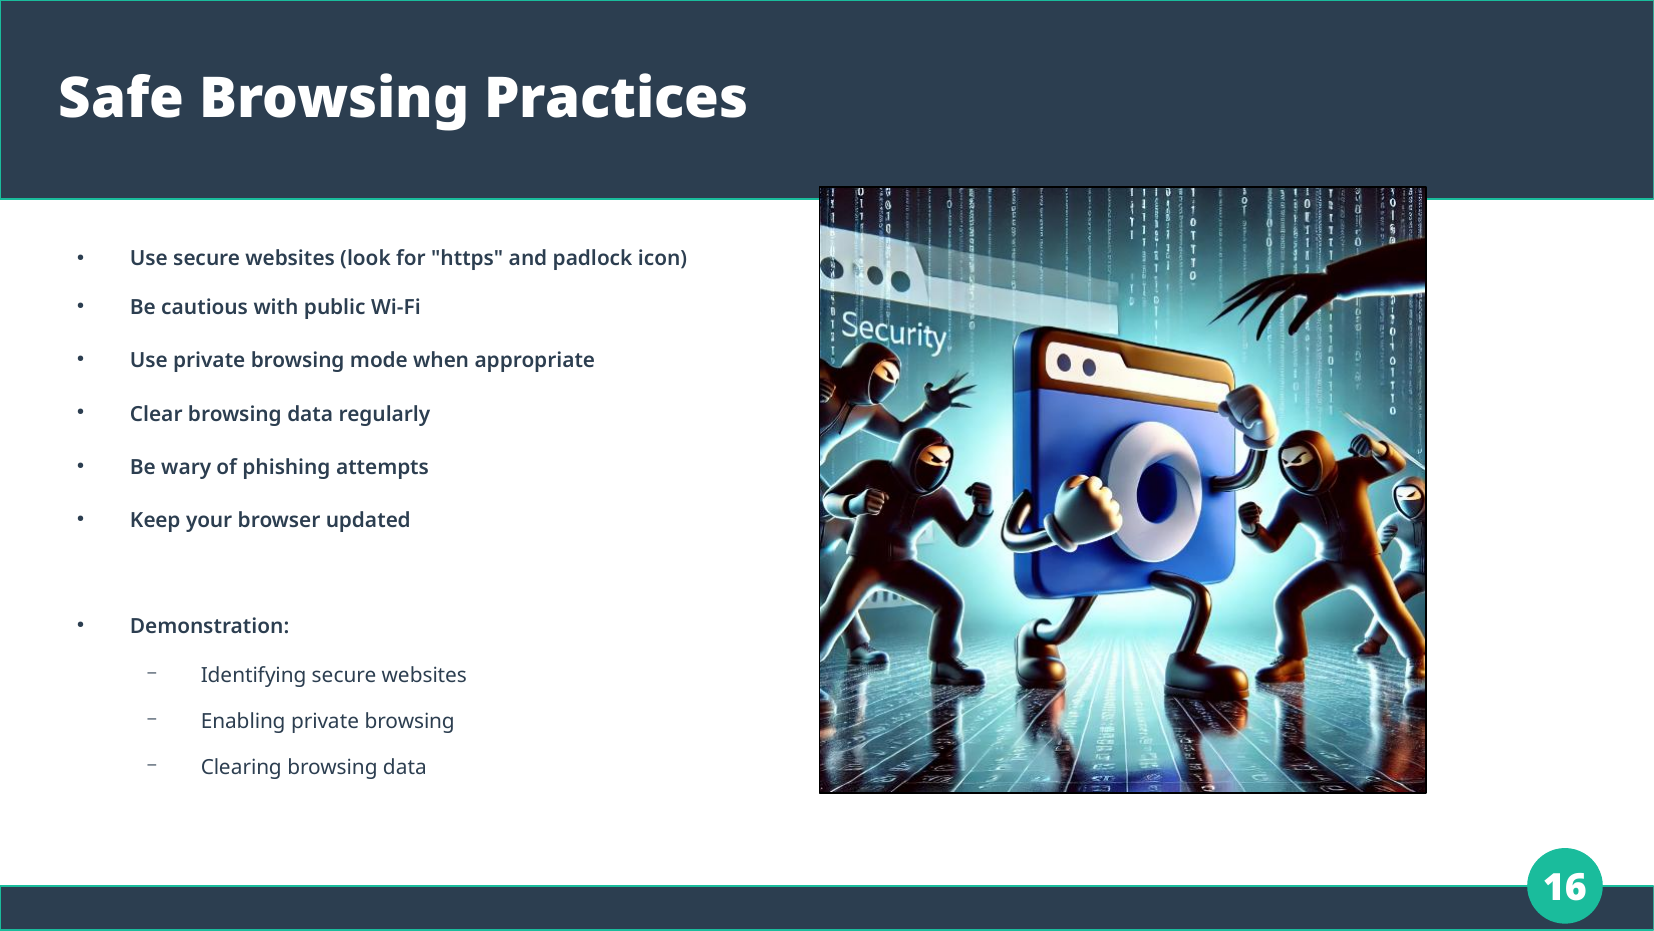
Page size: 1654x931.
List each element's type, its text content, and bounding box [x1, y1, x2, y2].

title Safe Browsing Practices [59, 37, 1595, 156]
list Use secure websites (look for "https" and padlock icon) Be cautious with public Wi-Fi Use private browsing mode when appropriate Clear browsing data regularly Be wary of phishing attempts Keep your browser updated Demonstration: Identifying secure websites Enabling private browsing Clearing browsing data [59, 243, 1595, 864]
picture [820, 187, 1426, 793]
